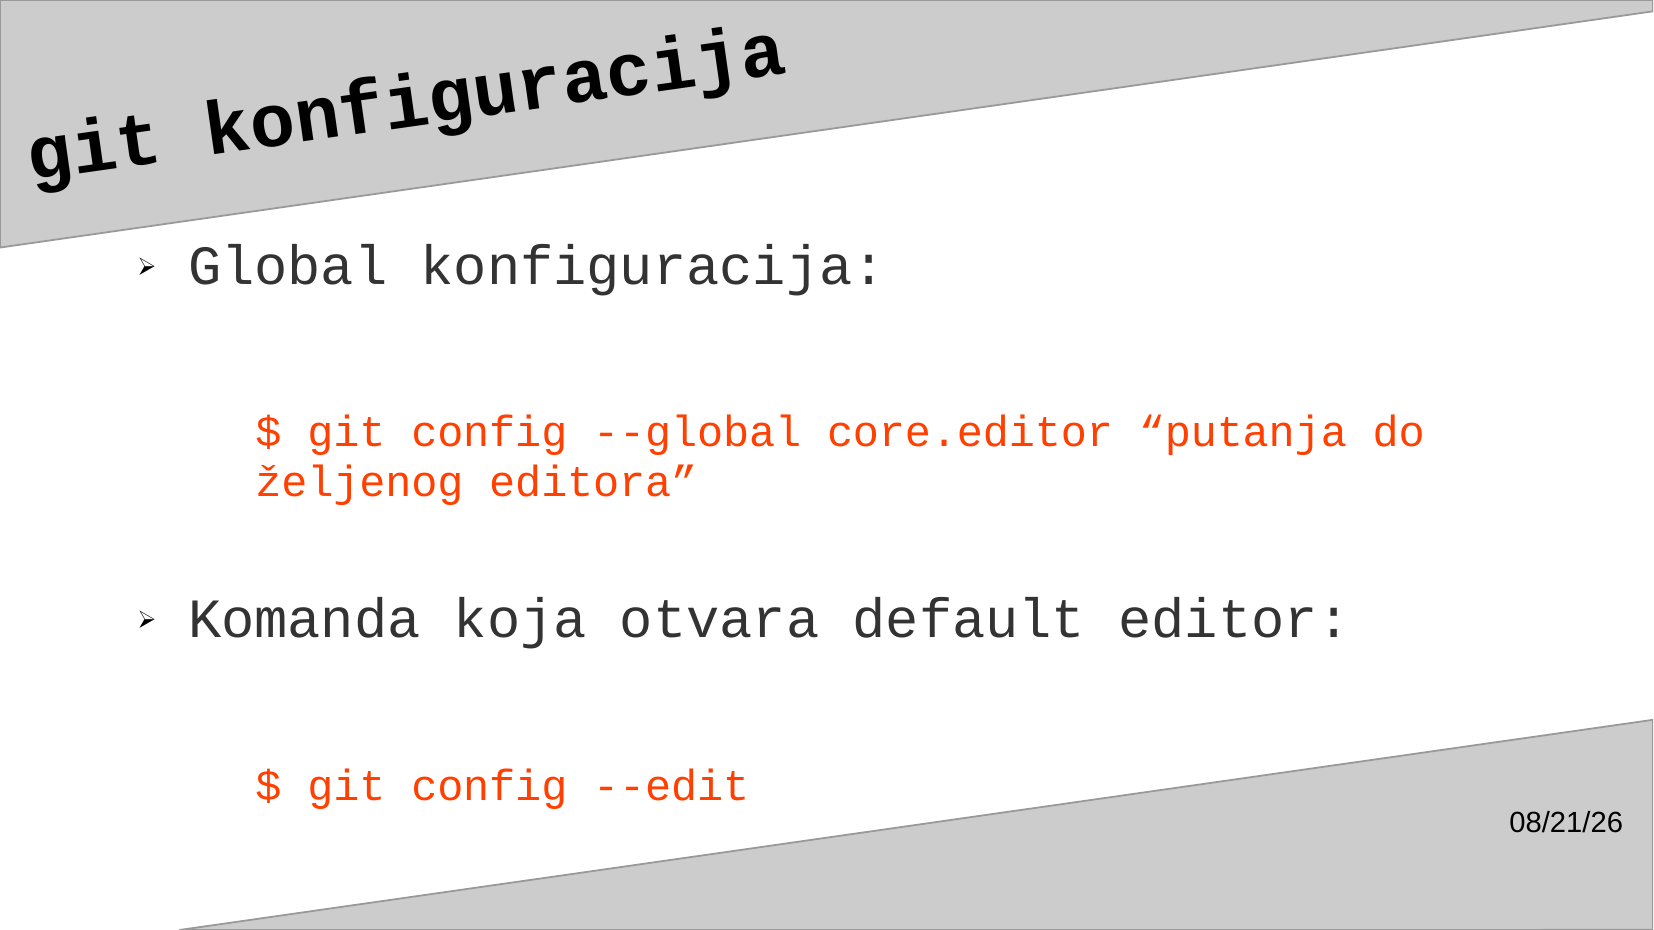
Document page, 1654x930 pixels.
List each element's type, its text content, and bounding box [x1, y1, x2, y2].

title git konfiguracija [16, 0, 1501, 239]
list Global konfiguracija: $ git config --global core.editor “putanja do željenog editora” Komanda koja otvara default editor: $ git config --edit [120, 238, 1501, 816]
